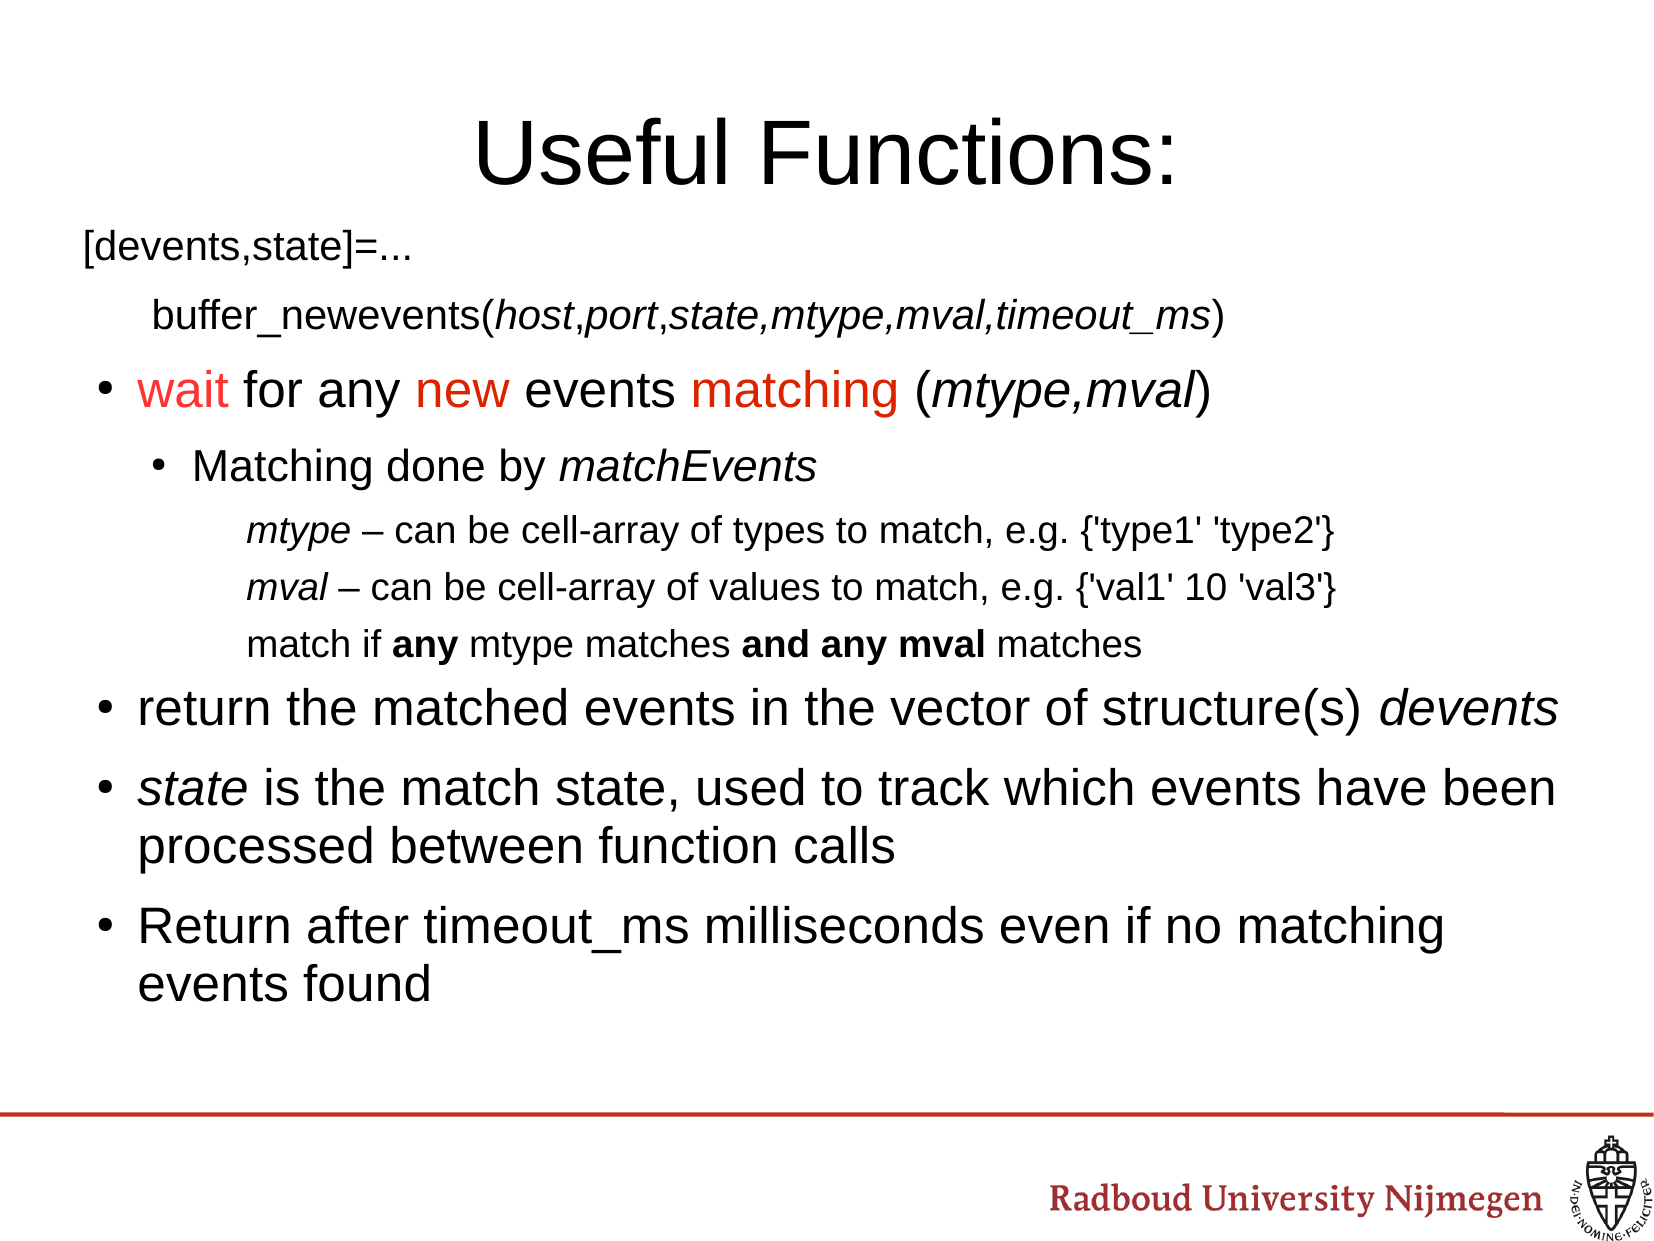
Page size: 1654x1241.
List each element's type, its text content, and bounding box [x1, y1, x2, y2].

title Useful Functions: [82, 49, 1571, 222]
picture [1050, 1134, 1654, 1241]
list [devents,state]=... buffer_newevents(host,port,state,mtype,mval,timeout_ms) wait for any new events matching (mtype,mval) Matching done by matchEvents mtype – can be cell-array of types to match, e.g. {'type1' 'type2'} mval – can be cell-array of values to match, e.g. {'val1' 10 'val3'} match if any mtype matches and any mval matches return the matched events in the vector of structure(s) devents state is the match state, used to track which events have been processed between function calls Return after timeout_ms milliseconds even if no matching events found [82, 222, 1571, 1076]
